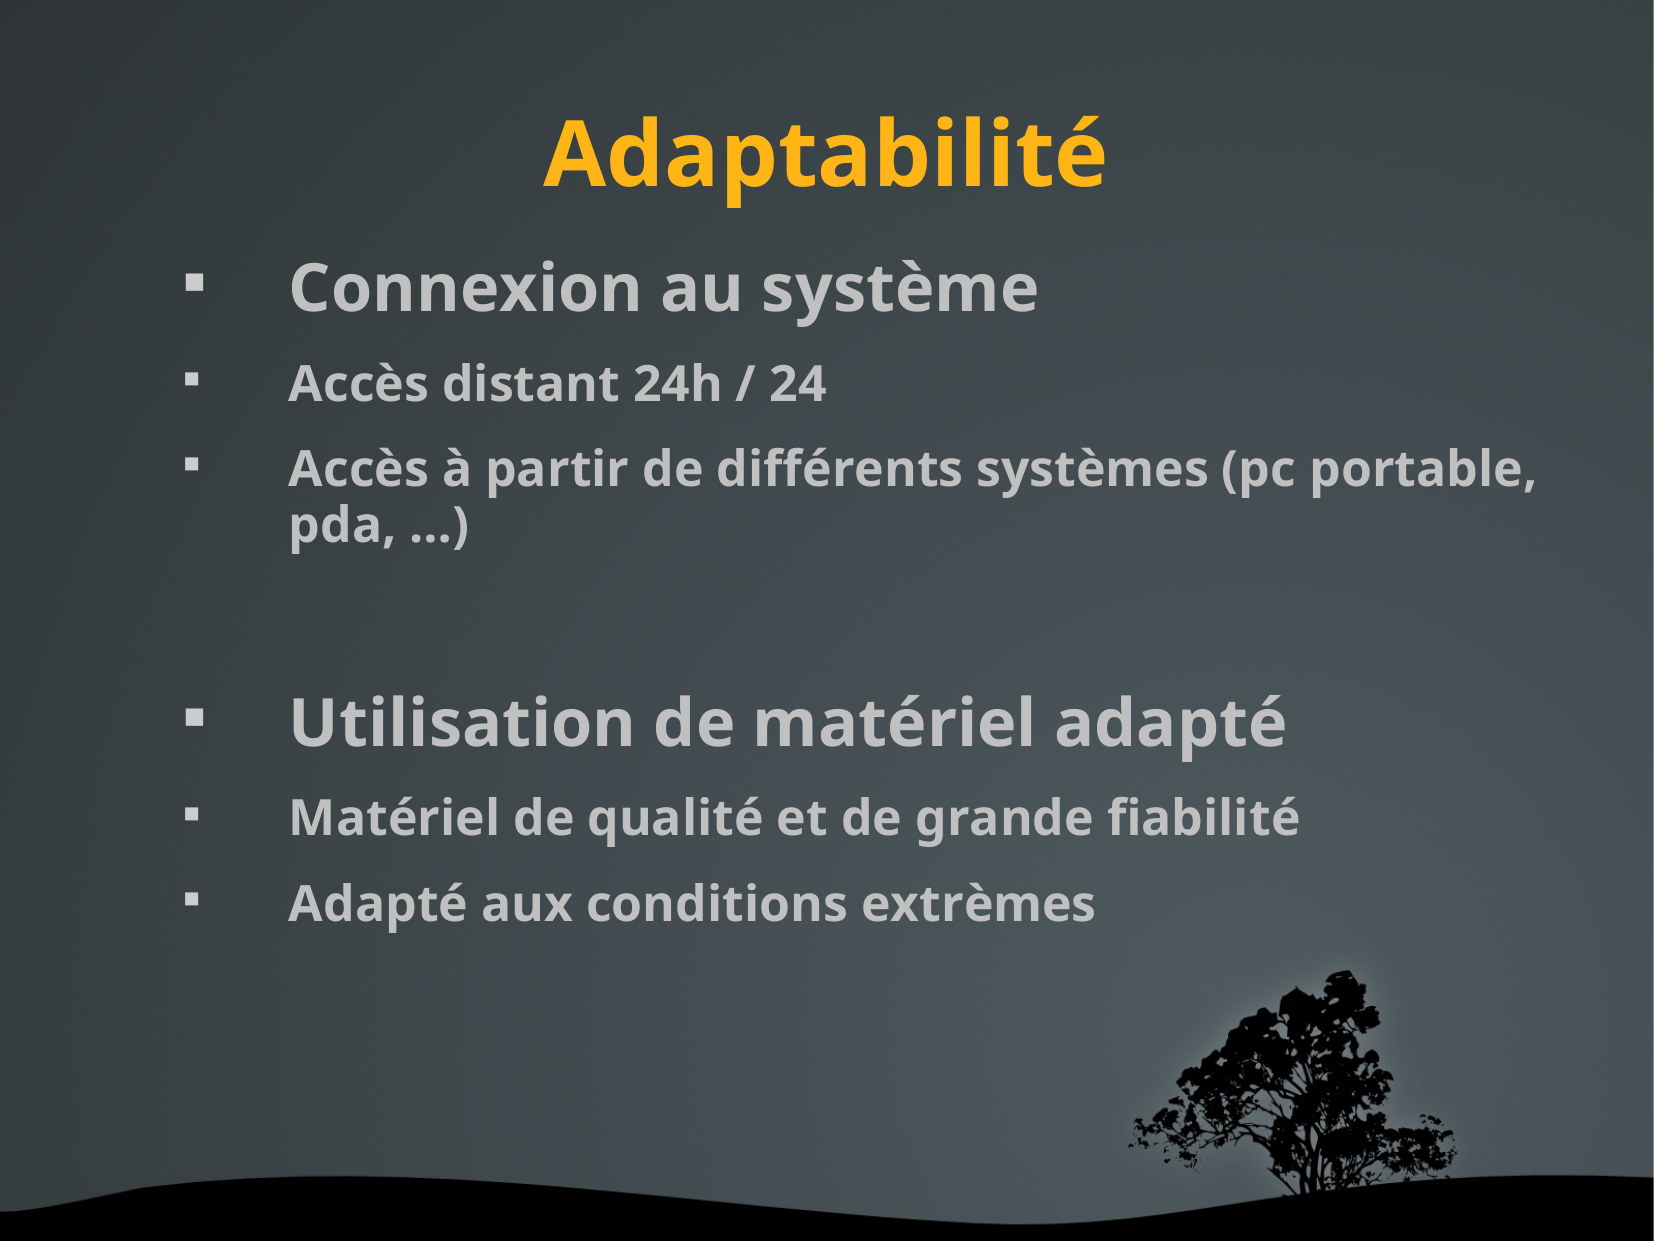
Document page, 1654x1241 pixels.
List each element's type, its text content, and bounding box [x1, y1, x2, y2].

text_box Connexion au système Accès distant 24h / 24 Accès à partir de différents systèmes (pc portable, pda, …) Utilisation de matériel adapté Matériel de qualité et de grande fiabilité Adapté aux conditions extrèmes [147, 247, 1542, 1107]
picture [0, 0, 1654, 1241]
title Adaptabilité [82, 49, 1571, 257]
